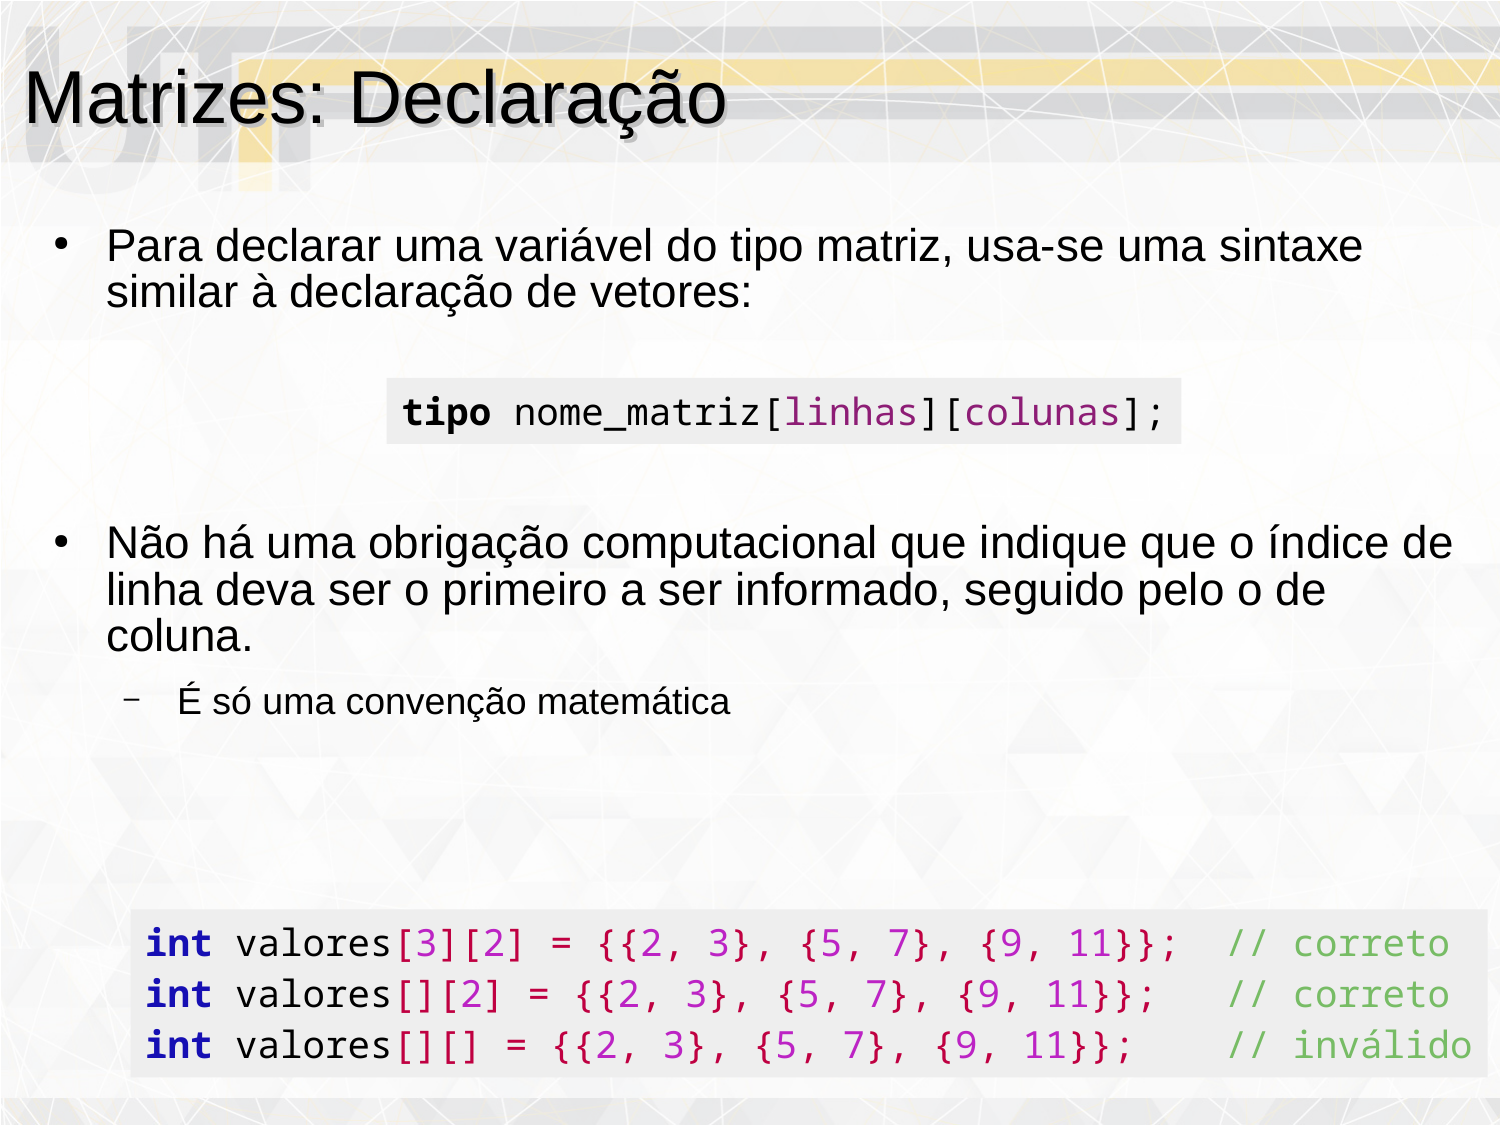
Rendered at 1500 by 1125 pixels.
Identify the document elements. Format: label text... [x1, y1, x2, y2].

title Matrizes: Declaração [23, 18, 1489, 178]
text_box tipo nome_matriz[linhas][colunas]; [386, 377, 1114, 431]
list Para declarar uma variável do tipo matriz, usa-se uma sintaxe similar à declaração de vetores: Não há uma obrigação computacional que indique que o índice de linha deva ser o primeiro a ser informado, seguido pelo o de coluna. É só uma convenção matemática [35, 224, 1477, 1087]
text_box int valores[3][2] = {{2, 3}, {5, 7}, {9, 11}}; // correto int valores[][2] = {{2, 3}, {5, 7}, {9, 11}}; // correto int valores[][] = {{2, 3}, {5, 7}, {9, 11}}; // inválido [130, 909, 1370, 1037]
